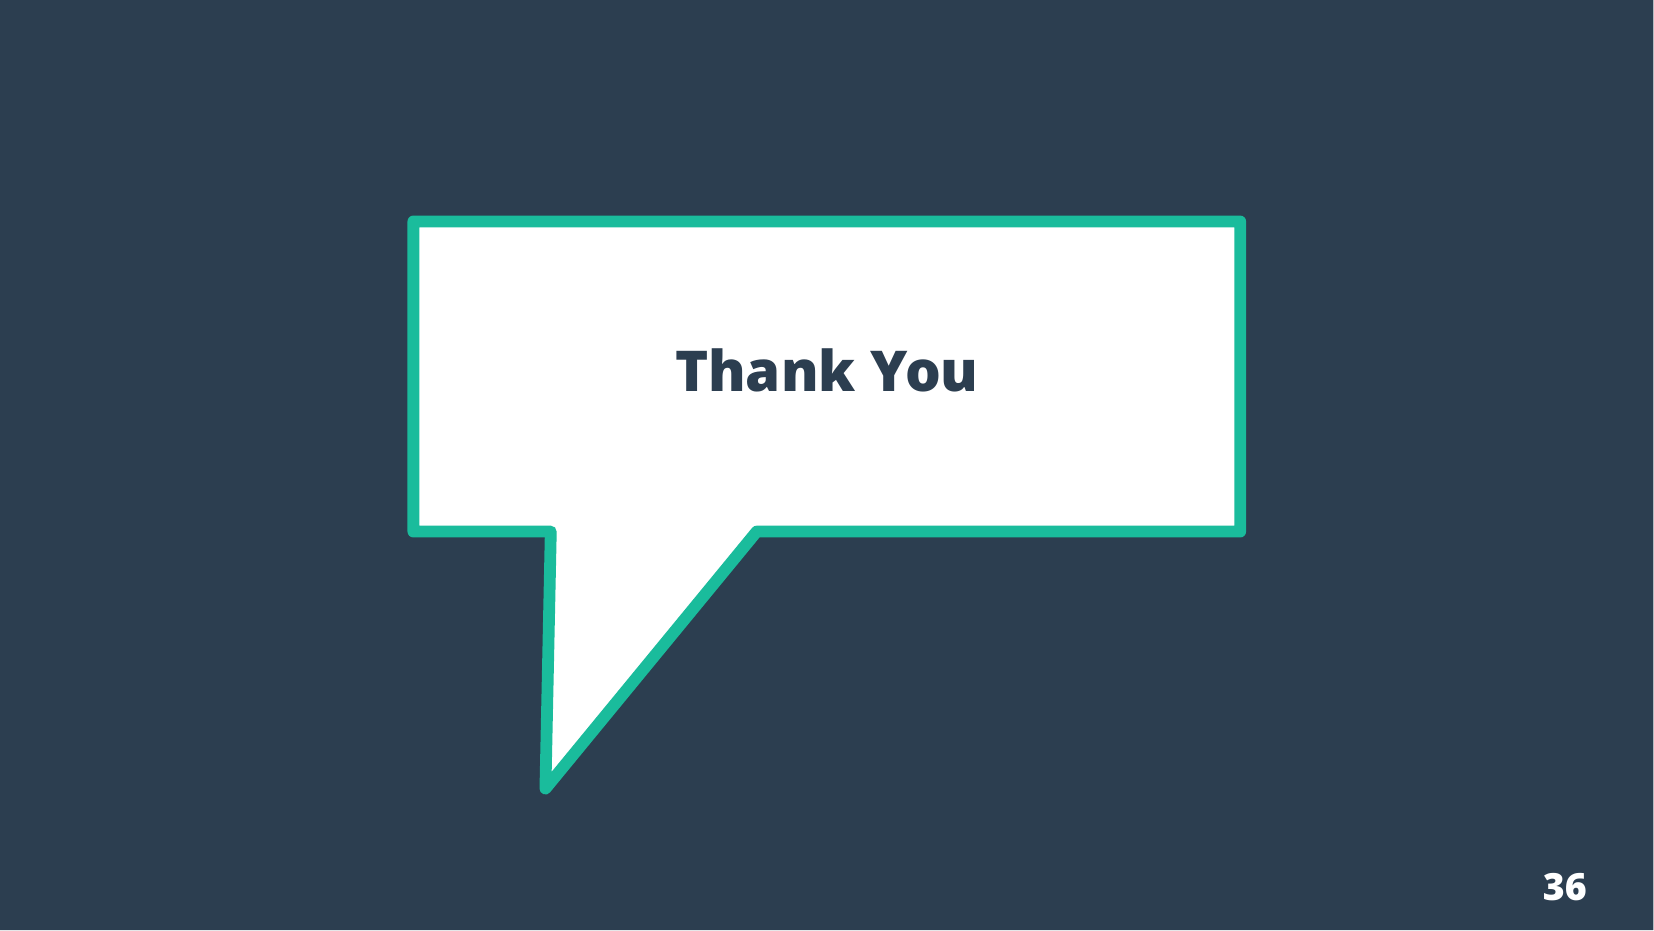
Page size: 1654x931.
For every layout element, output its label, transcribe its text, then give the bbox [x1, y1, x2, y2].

title Thank You [442, 236, 1211, 502]
